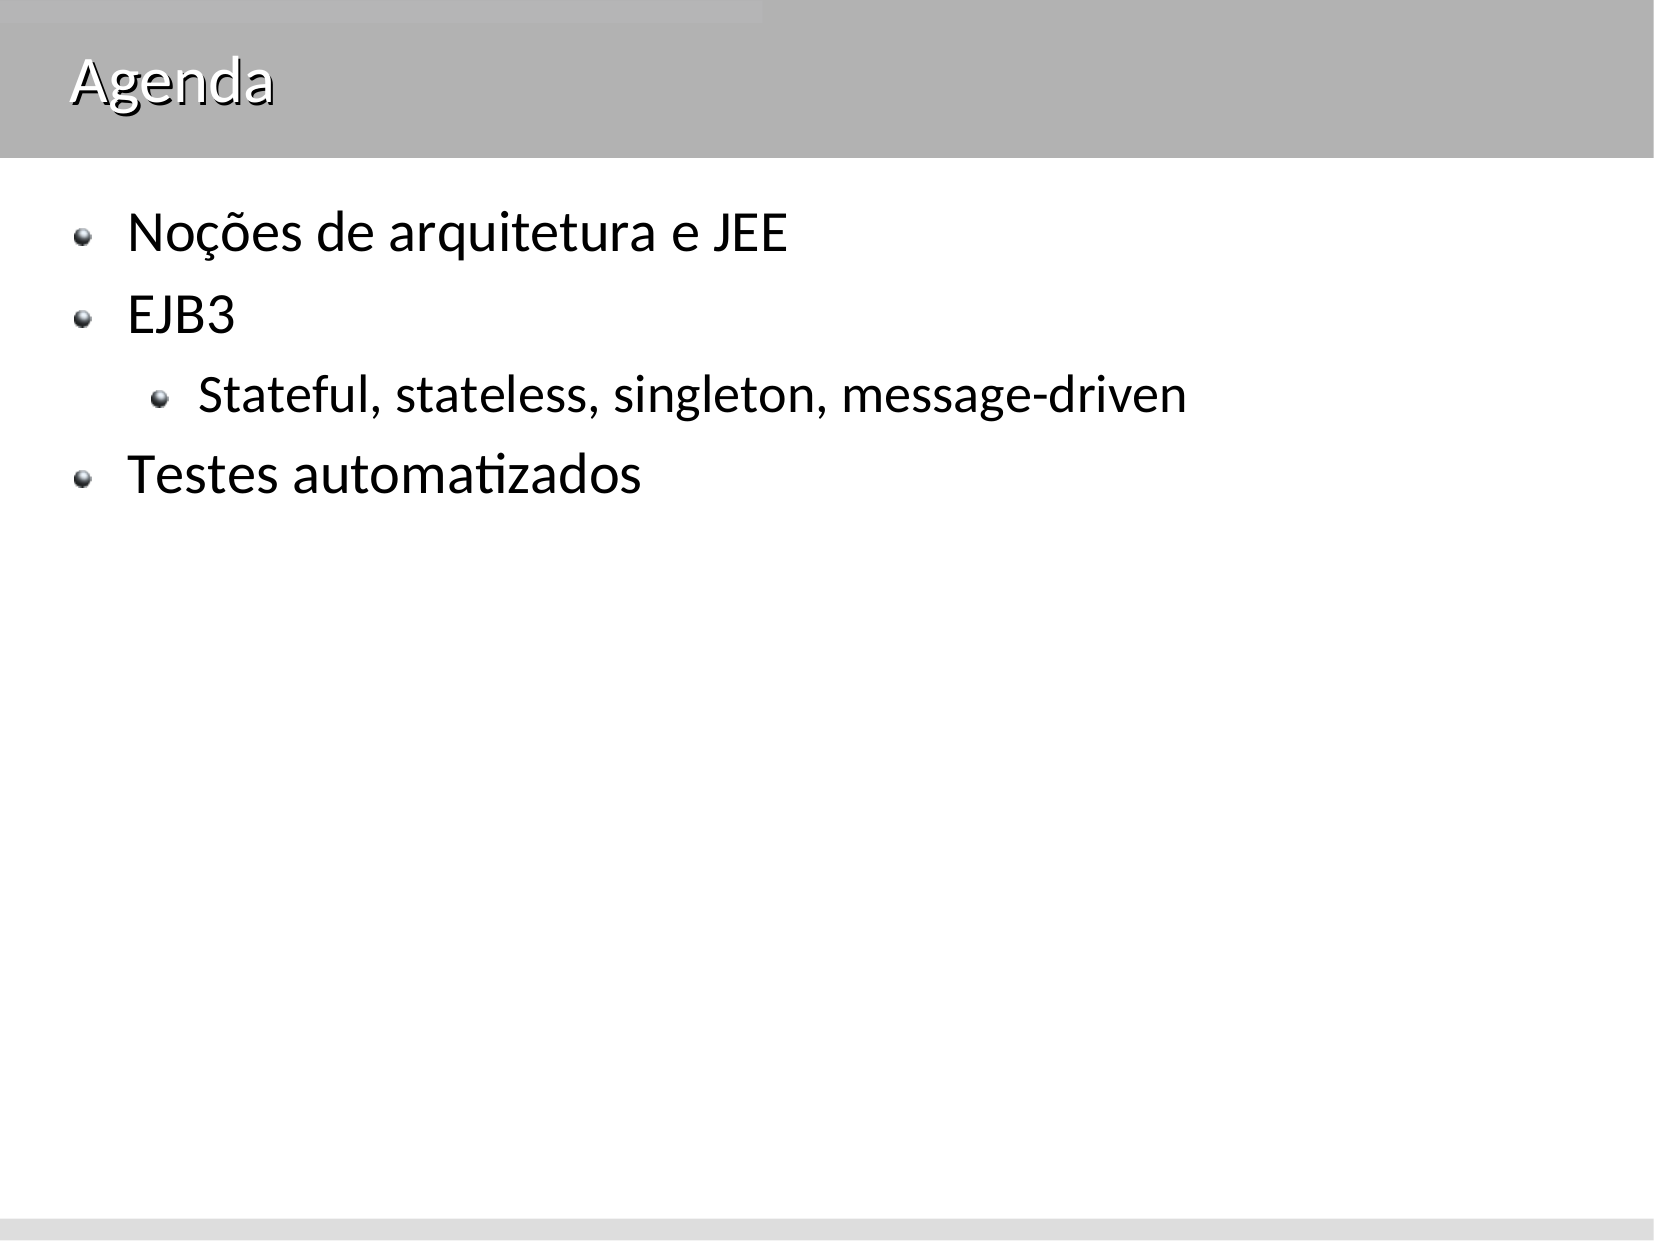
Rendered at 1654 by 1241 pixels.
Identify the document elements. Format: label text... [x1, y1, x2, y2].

title Agenda [70, 11, 1536, 160]
list Noções de arquitetura e JEE EJB3 Stateful, stateless, singleton, message-driven Testes automatizados [56, 207, 1595, 1129]
